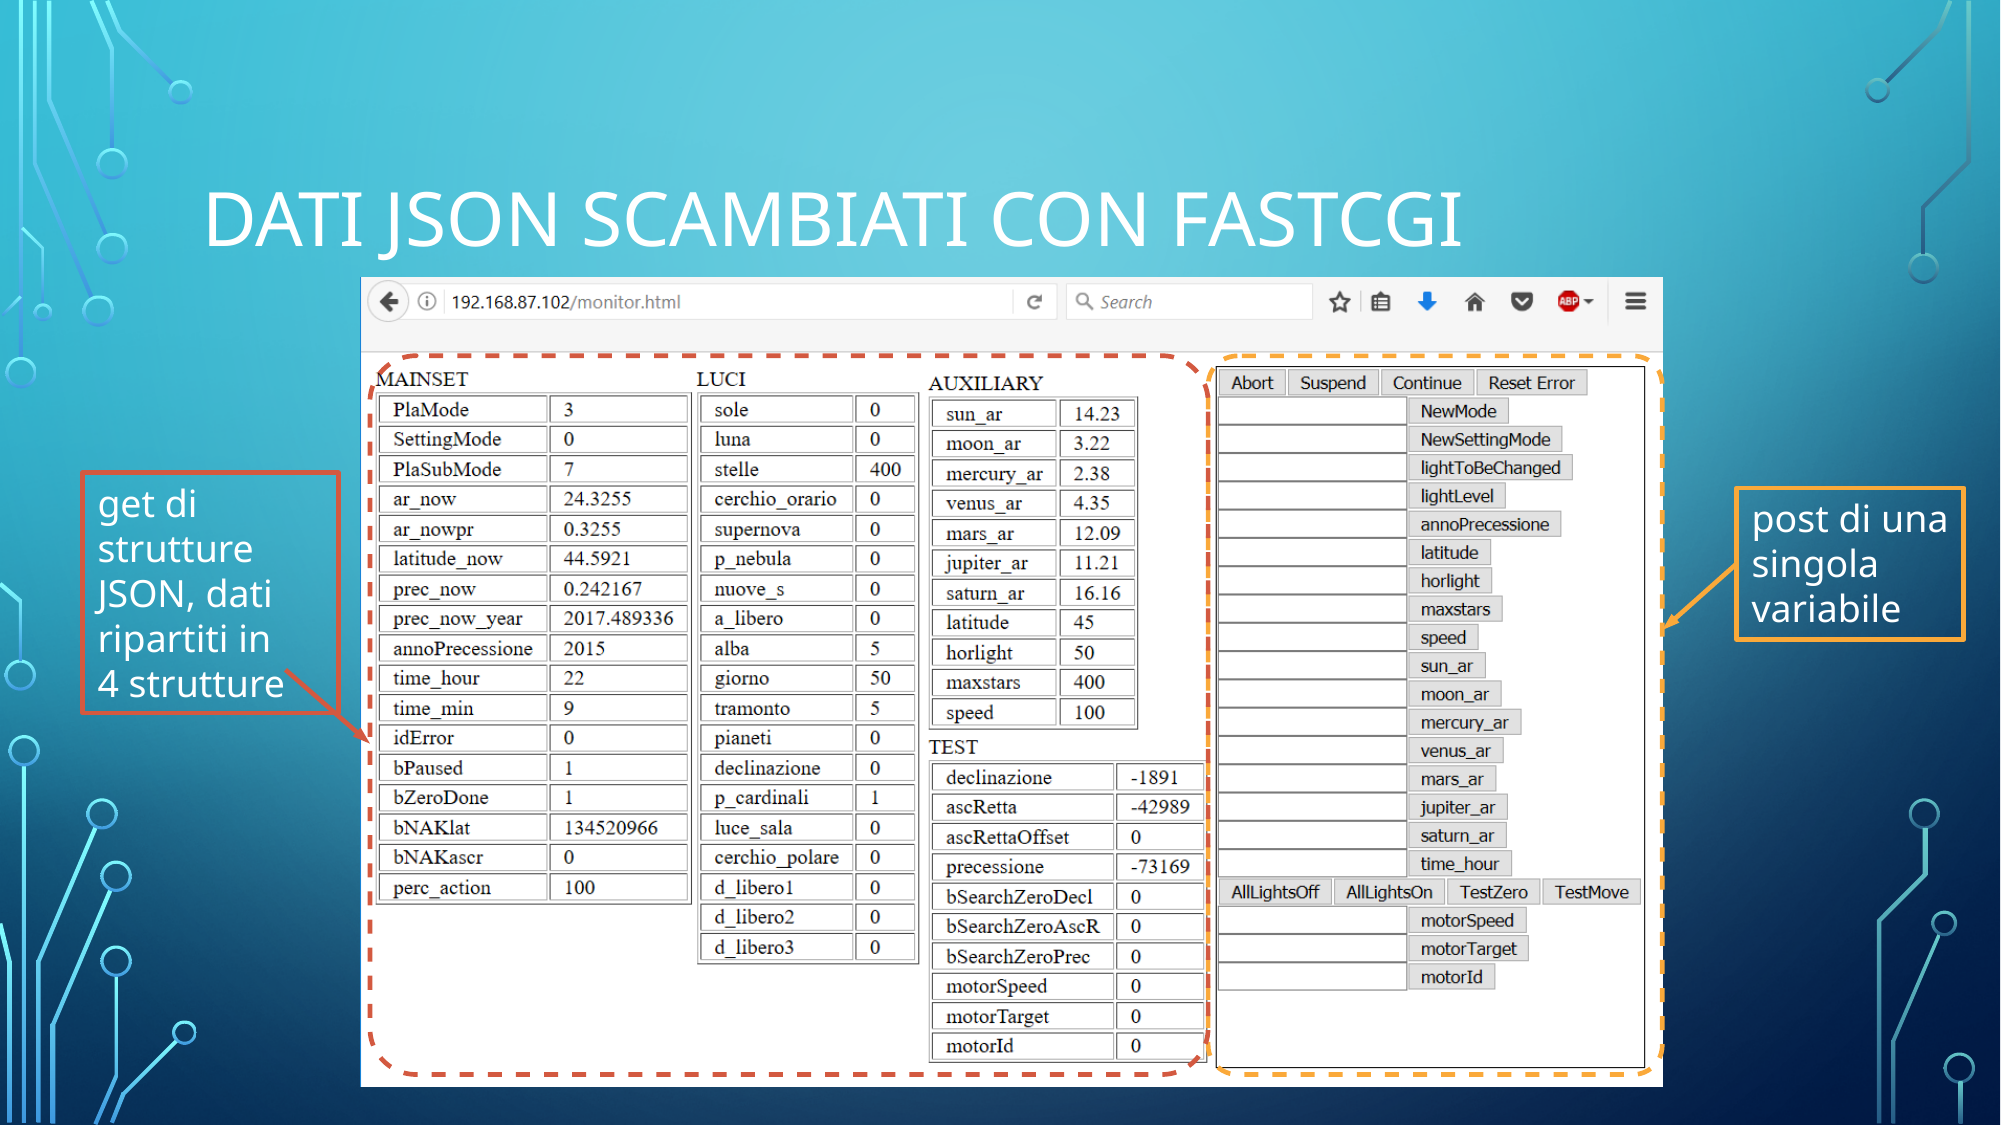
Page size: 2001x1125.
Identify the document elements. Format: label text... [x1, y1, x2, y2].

text_box get di strutture JSON, dati ripartiti in 4 strutture [82, 472, 339, 670]
title dati JSON scambiati con FastCGI [187, 101, 1813, 344]
picture [360, 277, 1663, 1087]
text_box post di una singola variabile [1736, 487, 1934, 640]
